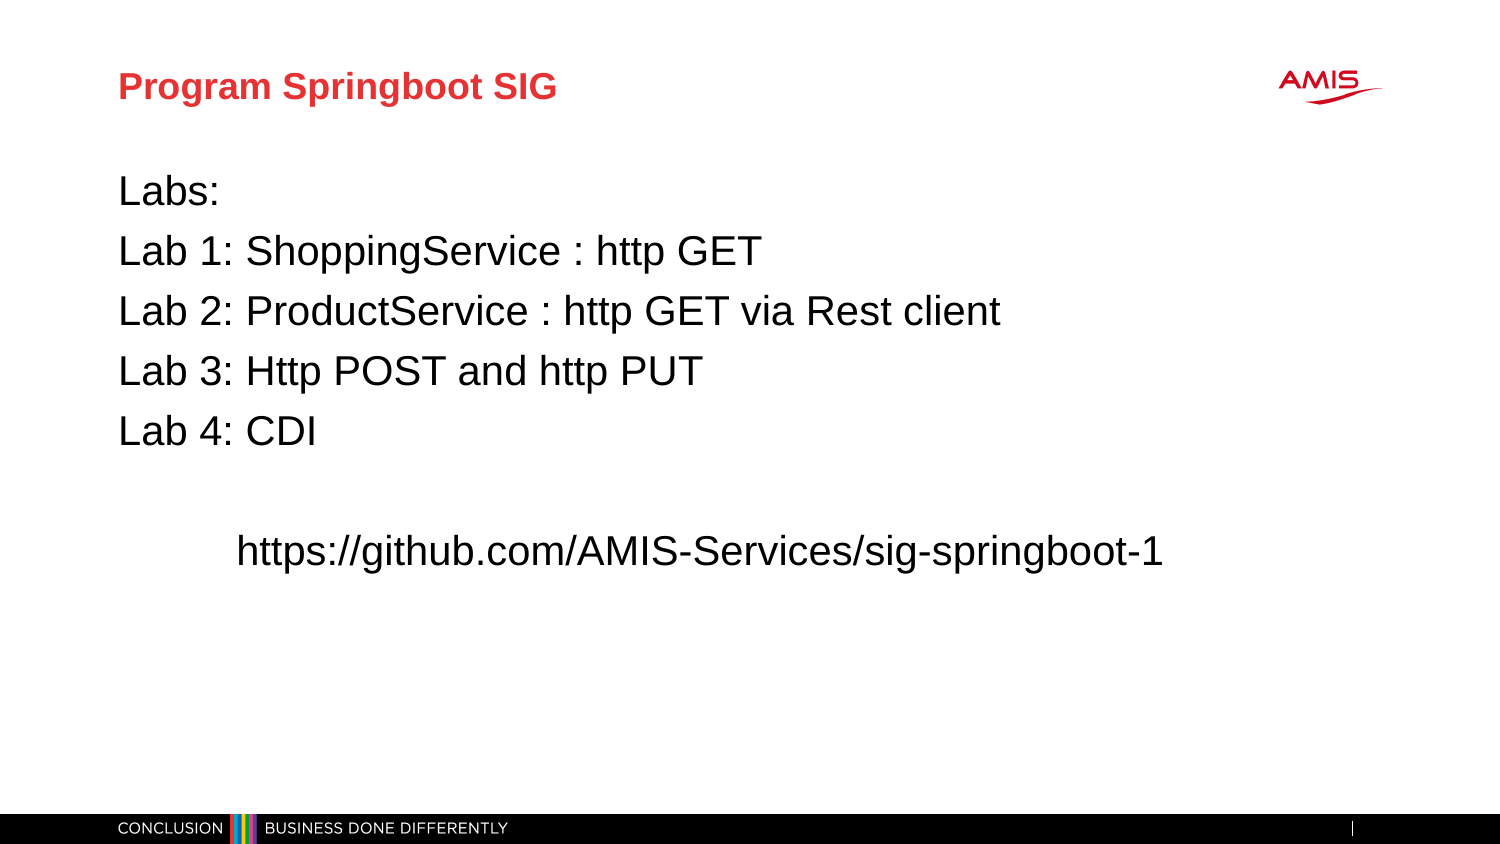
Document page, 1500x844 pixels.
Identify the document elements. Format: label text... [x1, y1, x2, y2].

title Program Springboot SIG [118, 47, 1205, 130]
list Labs: Lab 1: ShoppingService : http GET Lab 2: ProductService : http GET via Rest client Lab 3: Http POST and http PUT Lab 4: CDI https://github.com/AMIS-Services/sig-springboot-1 [118, 153, 1205, 774]
